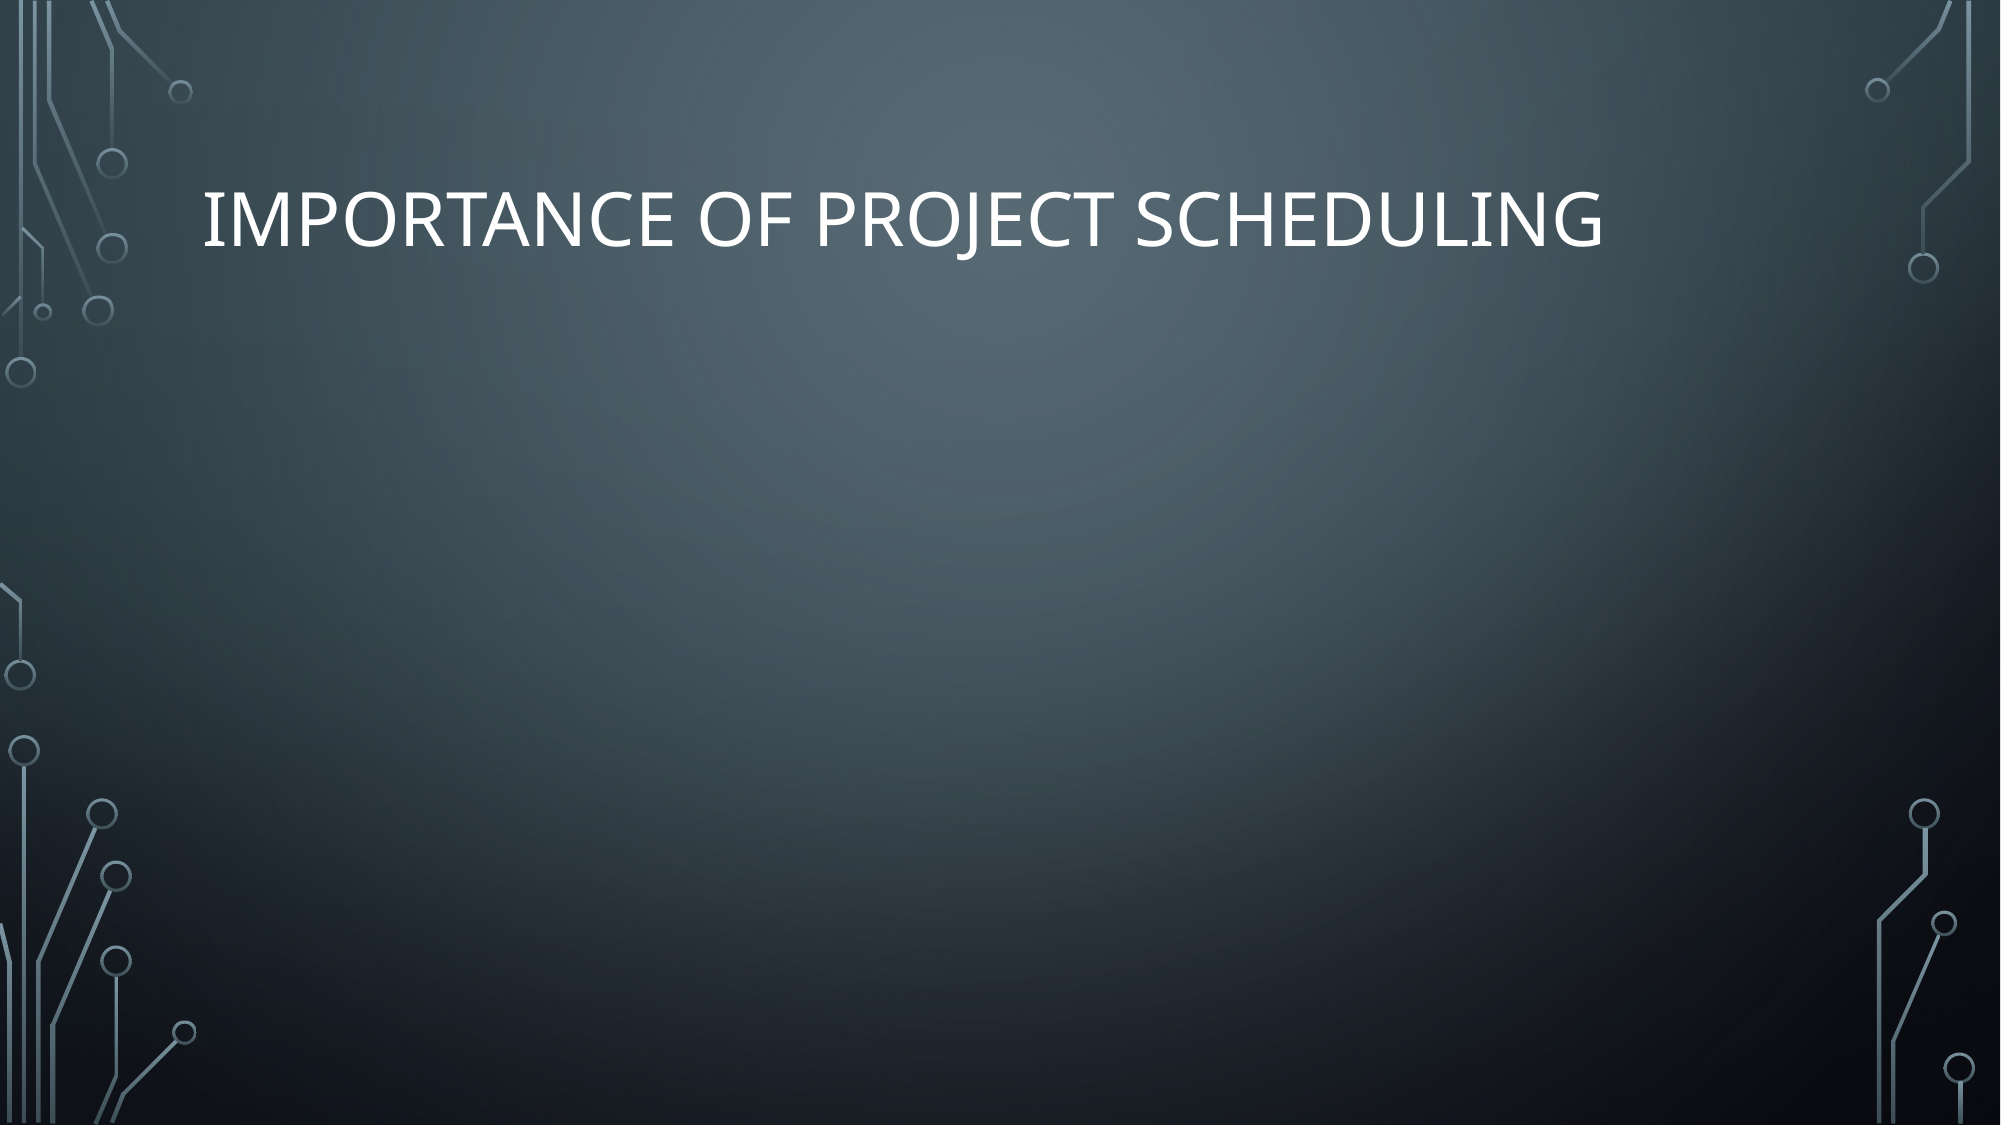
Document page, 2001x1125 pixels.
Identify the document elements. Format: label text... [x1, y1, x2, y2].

title Importance of Project scheduling [187, 101, 1813, 344]
